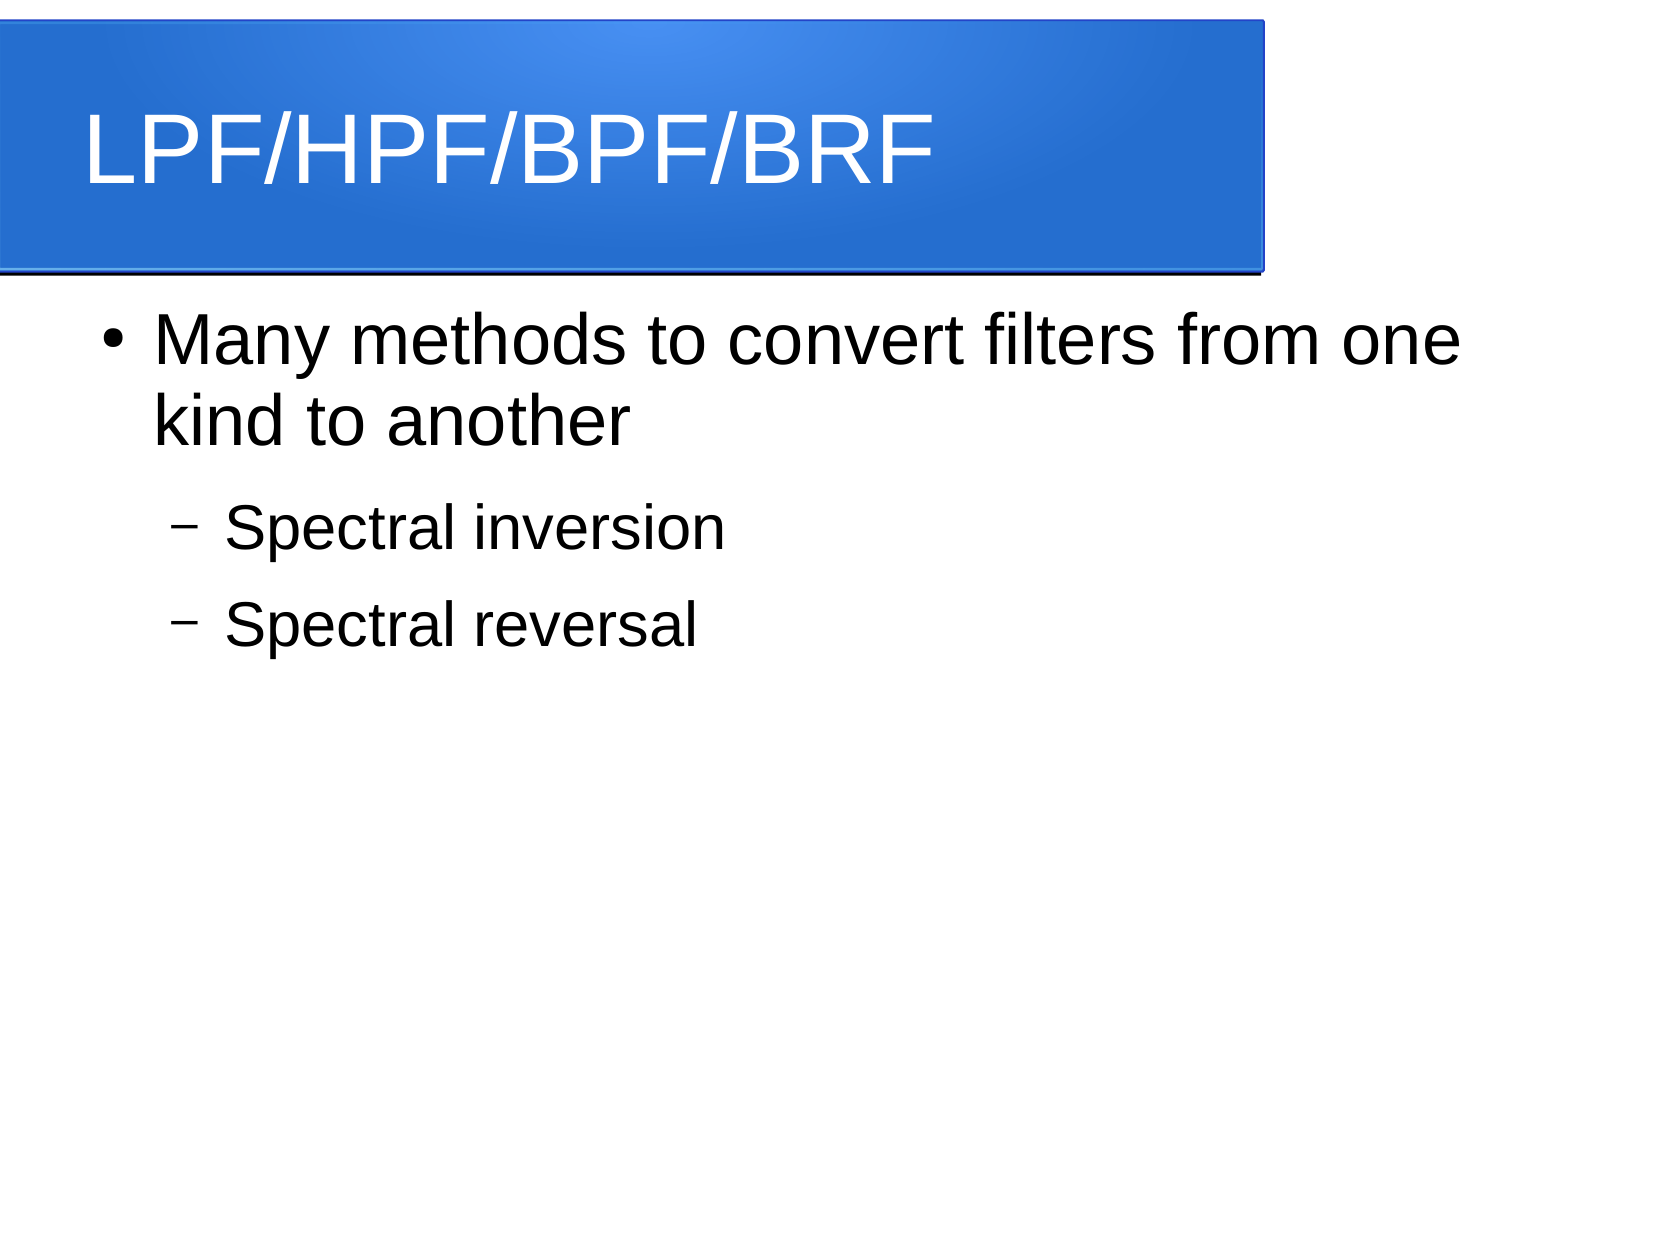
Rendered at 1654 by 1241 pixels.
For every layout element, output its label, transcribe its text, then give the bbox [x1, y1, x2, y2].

title LPF/HPF/BPF/BRF [82, 47, 1235, 252]
list Many methods to convert filters from one kind to another Spectral inversion Spectral reversal [82, 299, 1571, 1019]
